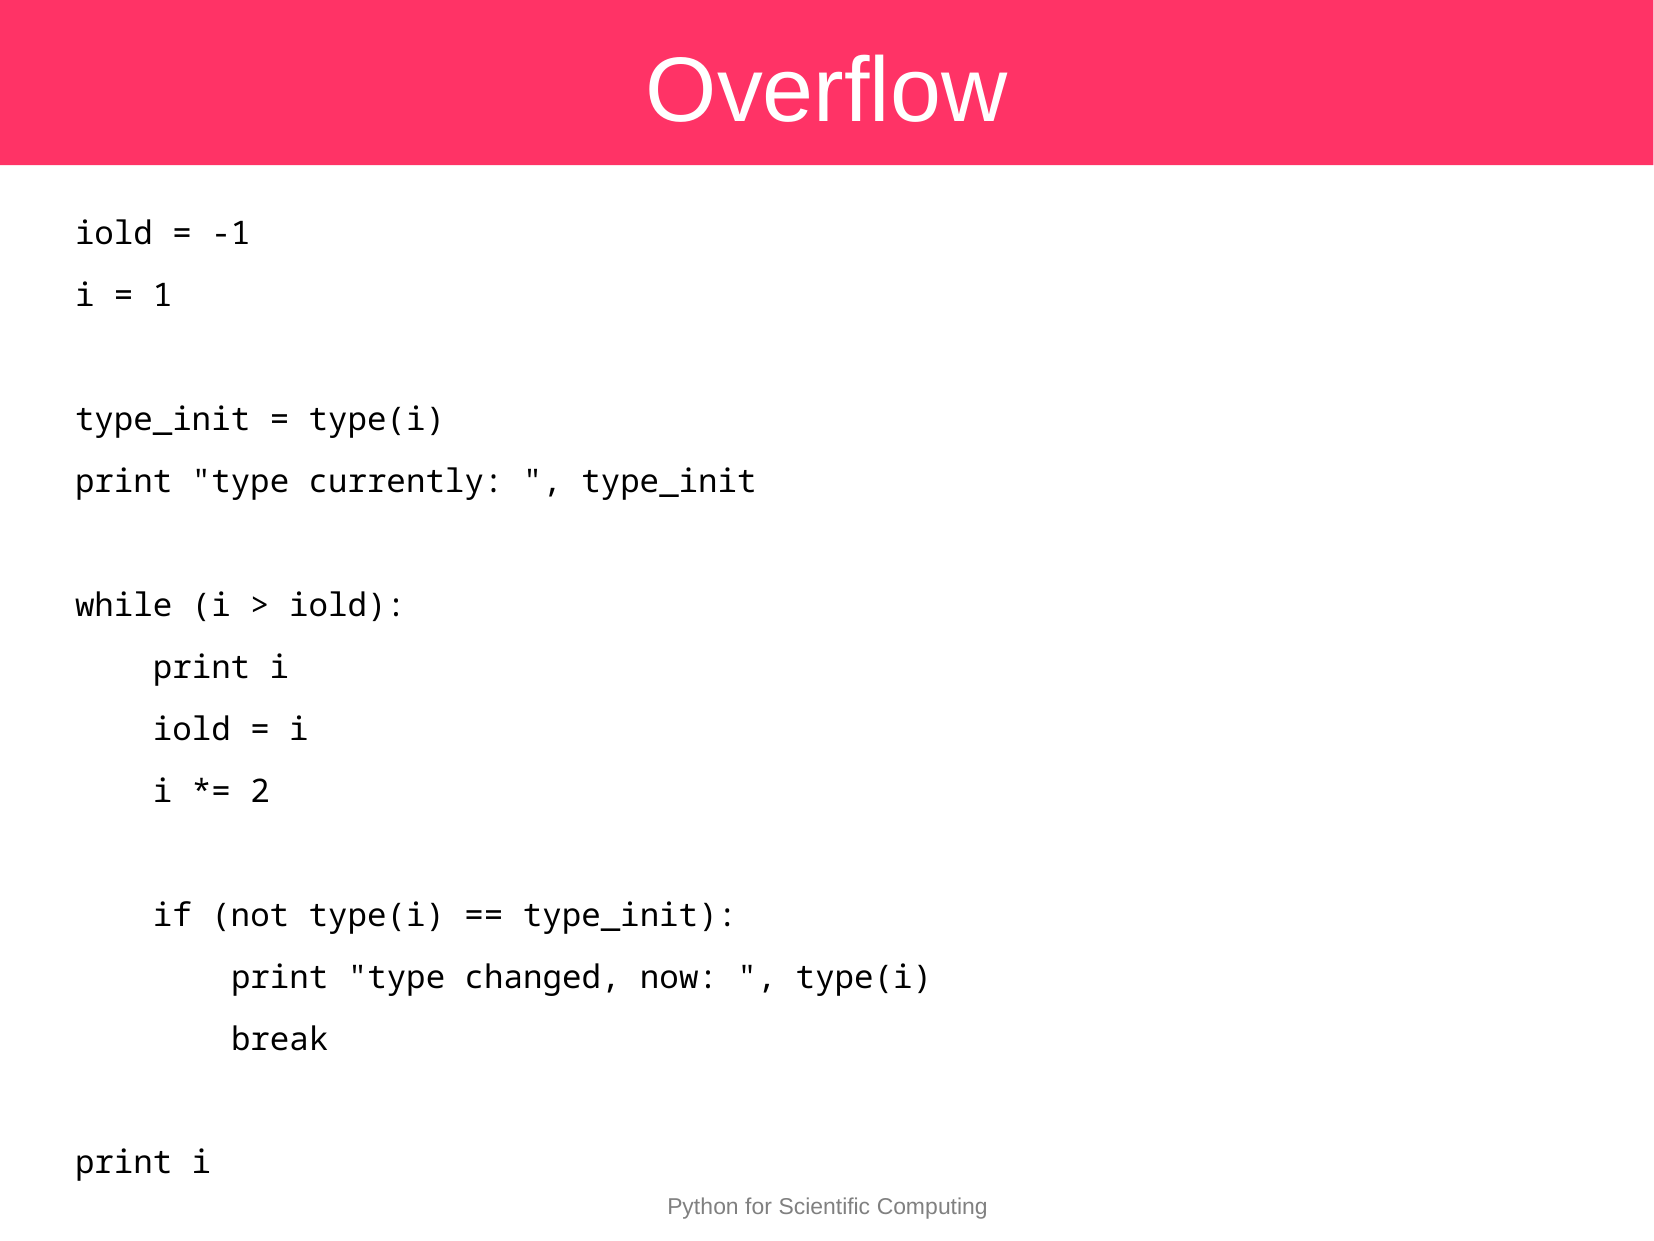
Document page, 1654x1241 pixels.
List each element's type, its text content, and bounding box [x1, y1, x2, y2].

list iold = -1 i = 1 type_init = type(i) print "type currently: ", type_init while (i > iold): print i iold = i i *= 2 if (not type(i) == type_init): print "type changed, now: ", type(i) break print i [75, 210, 1621, 1186]
title Overflow [82, 31, 1571, 148]
